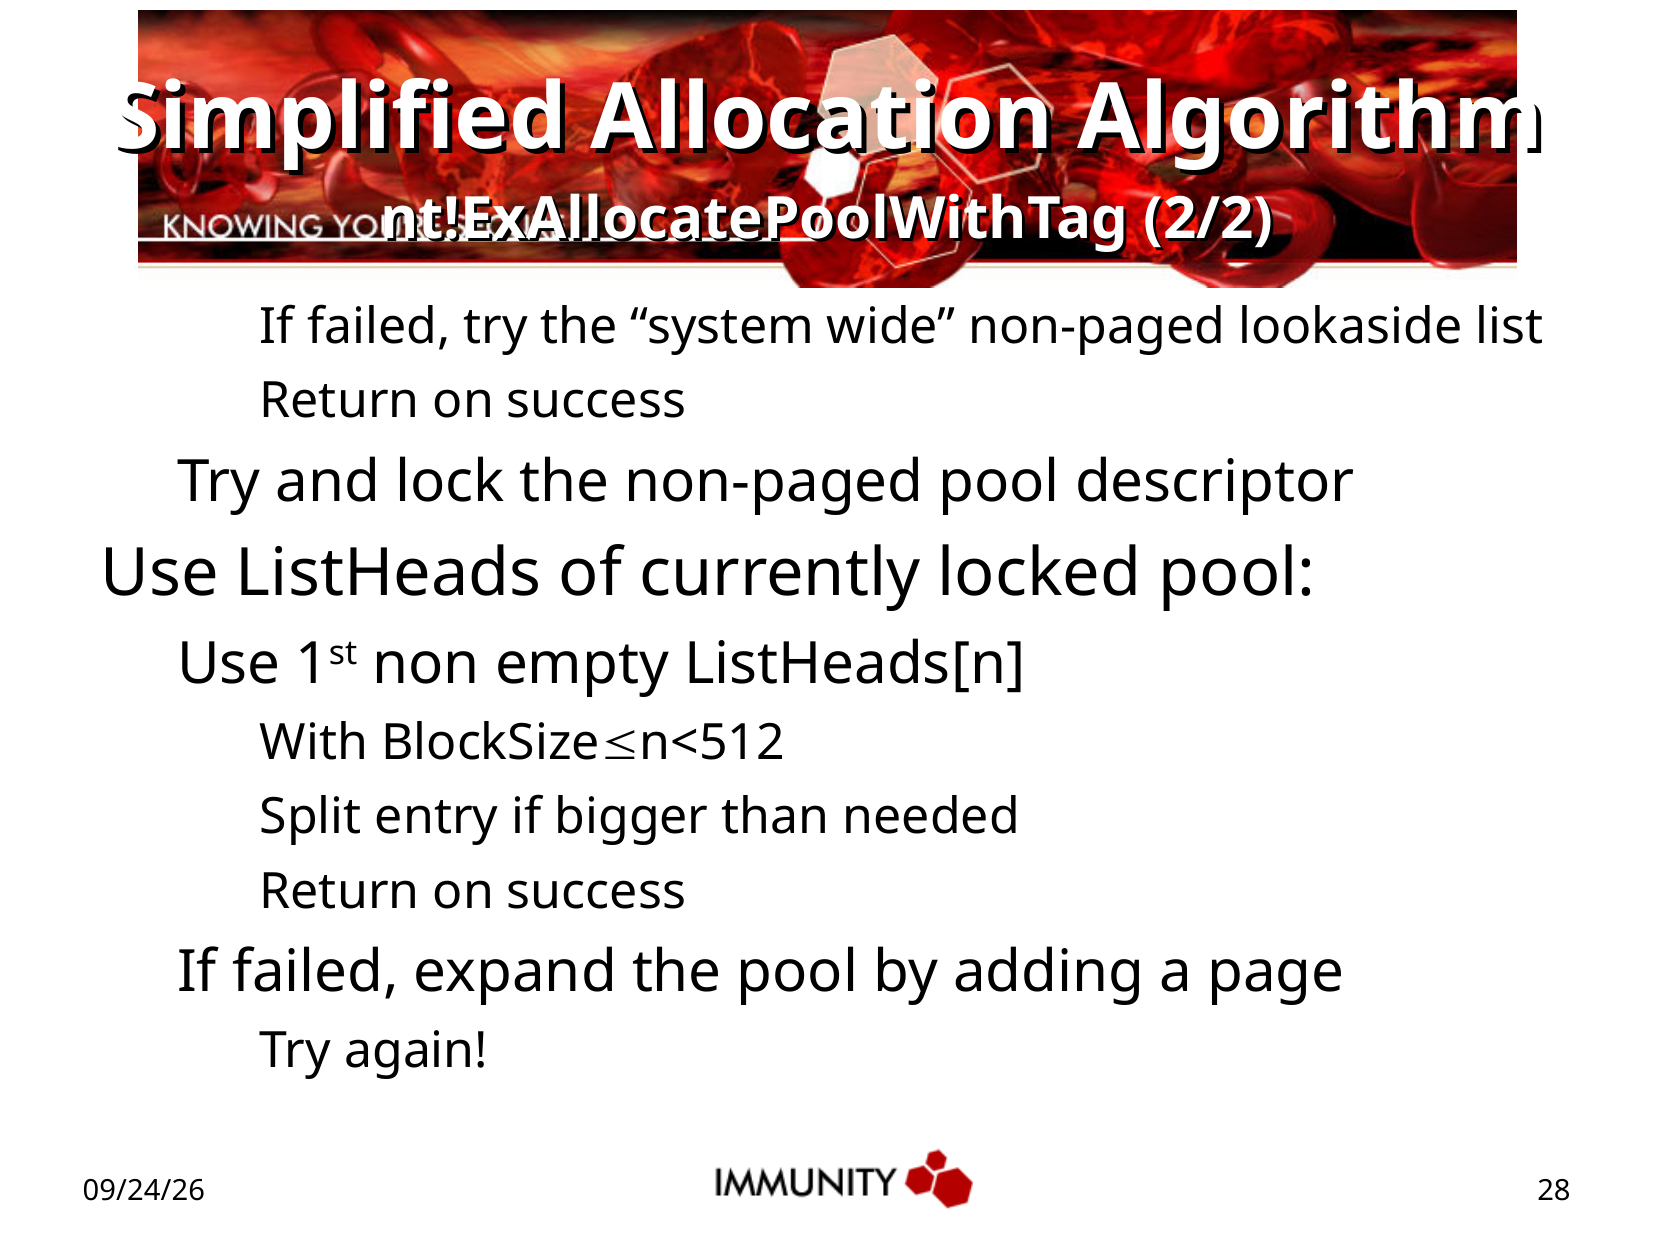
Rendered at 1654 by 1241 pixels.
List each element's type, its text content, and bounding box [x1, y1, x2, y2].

list If failed, try the “system wide” non-paged lookaside list Return on success Try and lock the non-paged pool descriptor Use ListHeads of currently locked pool: Use 1st non empty ListHeads[n] With BlockSizen<512 Split entry if bigger than needed Return on success If failed, expand the pool by adding a page Try again! [82, 290, 1571, 1094]
picture [138, 257, 1517, 288]
title Simplified Allocation Algorithm nt!ExAllocatePoolWithTag (2/2) [82, 49, 1571, 257]
picture [694, 1130, 984, 1235]
picture [138, 10, 1517, 49]
